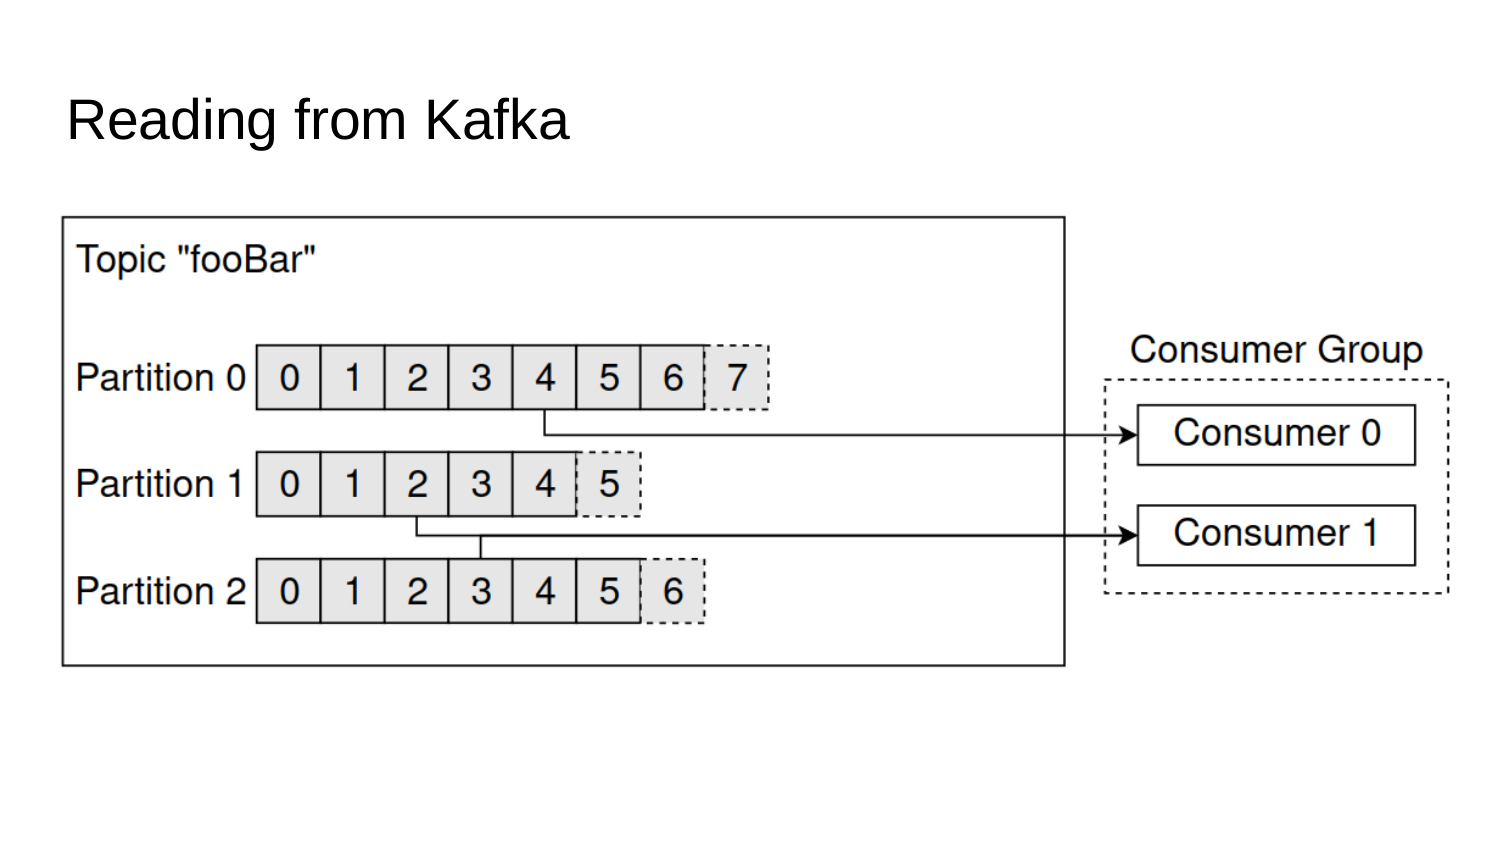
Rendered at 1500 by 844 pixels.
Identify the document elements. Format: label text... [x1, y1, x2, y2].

picture [44, 198, 1475, 685]
title Reading from Kafka [51, 72, 1449, 167]
